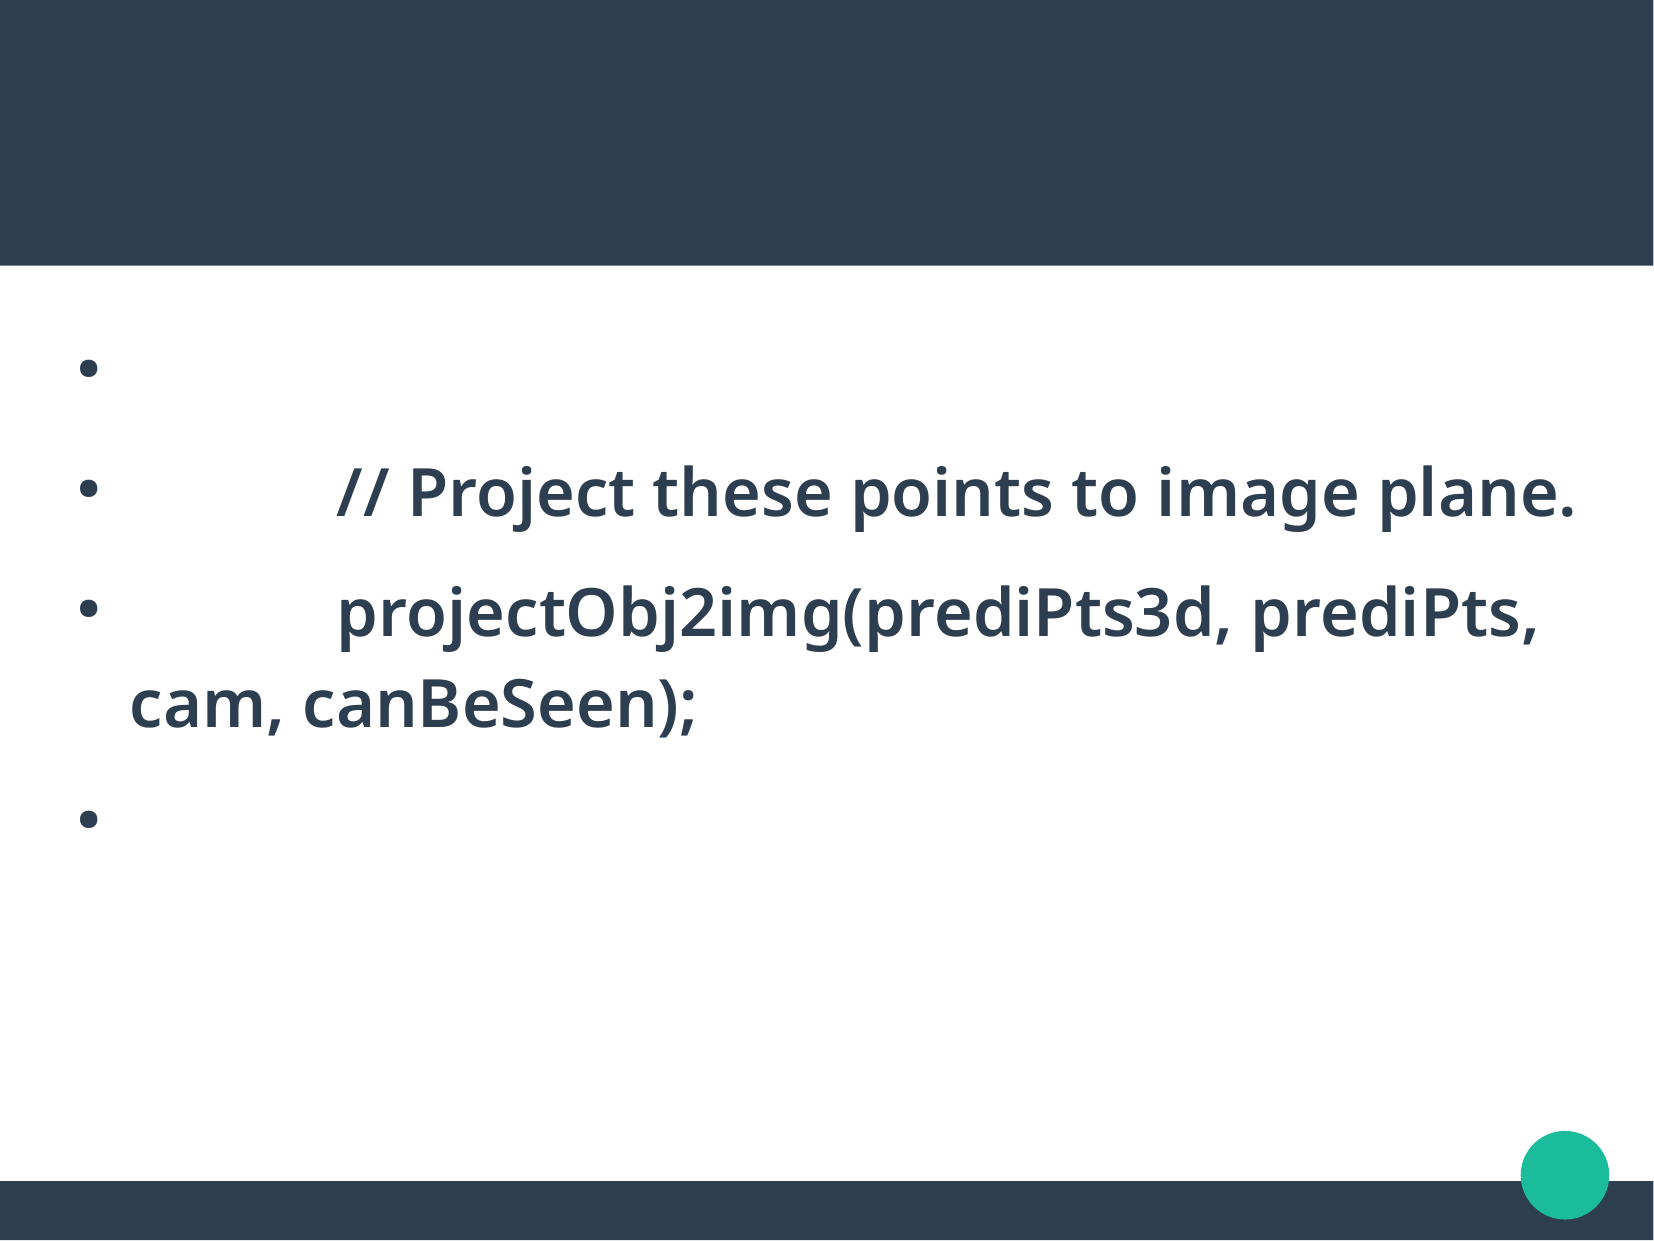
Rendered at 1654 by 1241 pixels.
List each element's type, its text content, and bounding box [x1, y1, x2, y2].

list // Project these points to image plane. projectObj2img(prediPts3d, prediPts, cam, canBeSeen); [59, 324, 1595, 1152]
